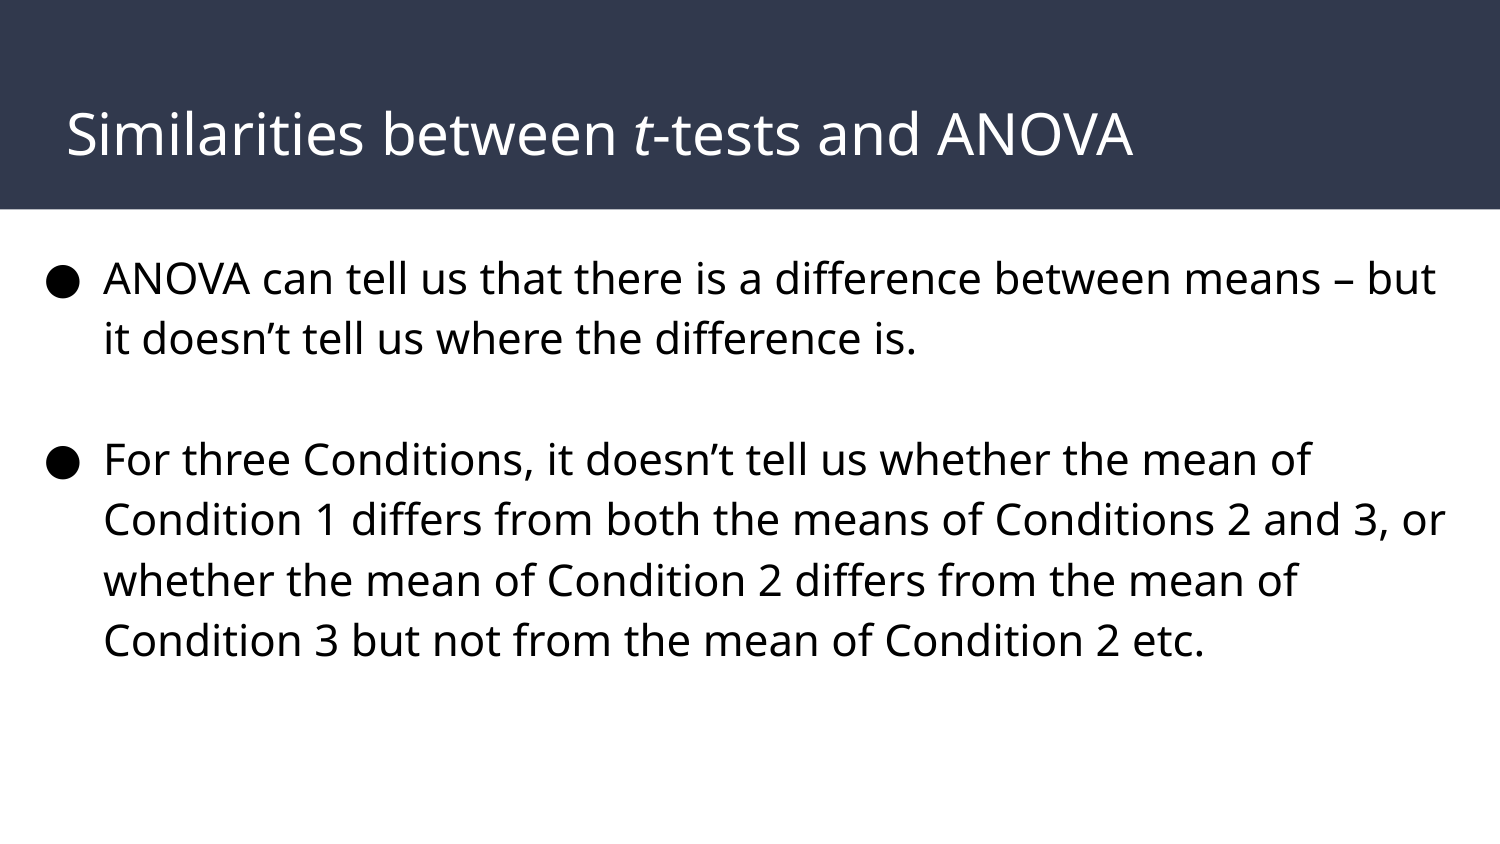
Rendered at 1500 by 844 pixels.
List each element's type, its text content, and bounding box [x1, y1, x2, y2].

title Similarities between t-tests and ANOVA [51, 82, 1449, 185]
text_box ANOVA can tell us that there is a difference between means – but it doesn’t tell us where the difference is. For three Conditions, it doesn’t tell us whether the mean of Condition 1 differs from both the means of Conditions 2 and 3, or whether the mean of Condition 2 differs from the mean of Condition 3 but not from the mean of Condition 2 etc. [13, 227, 1472, 829]
